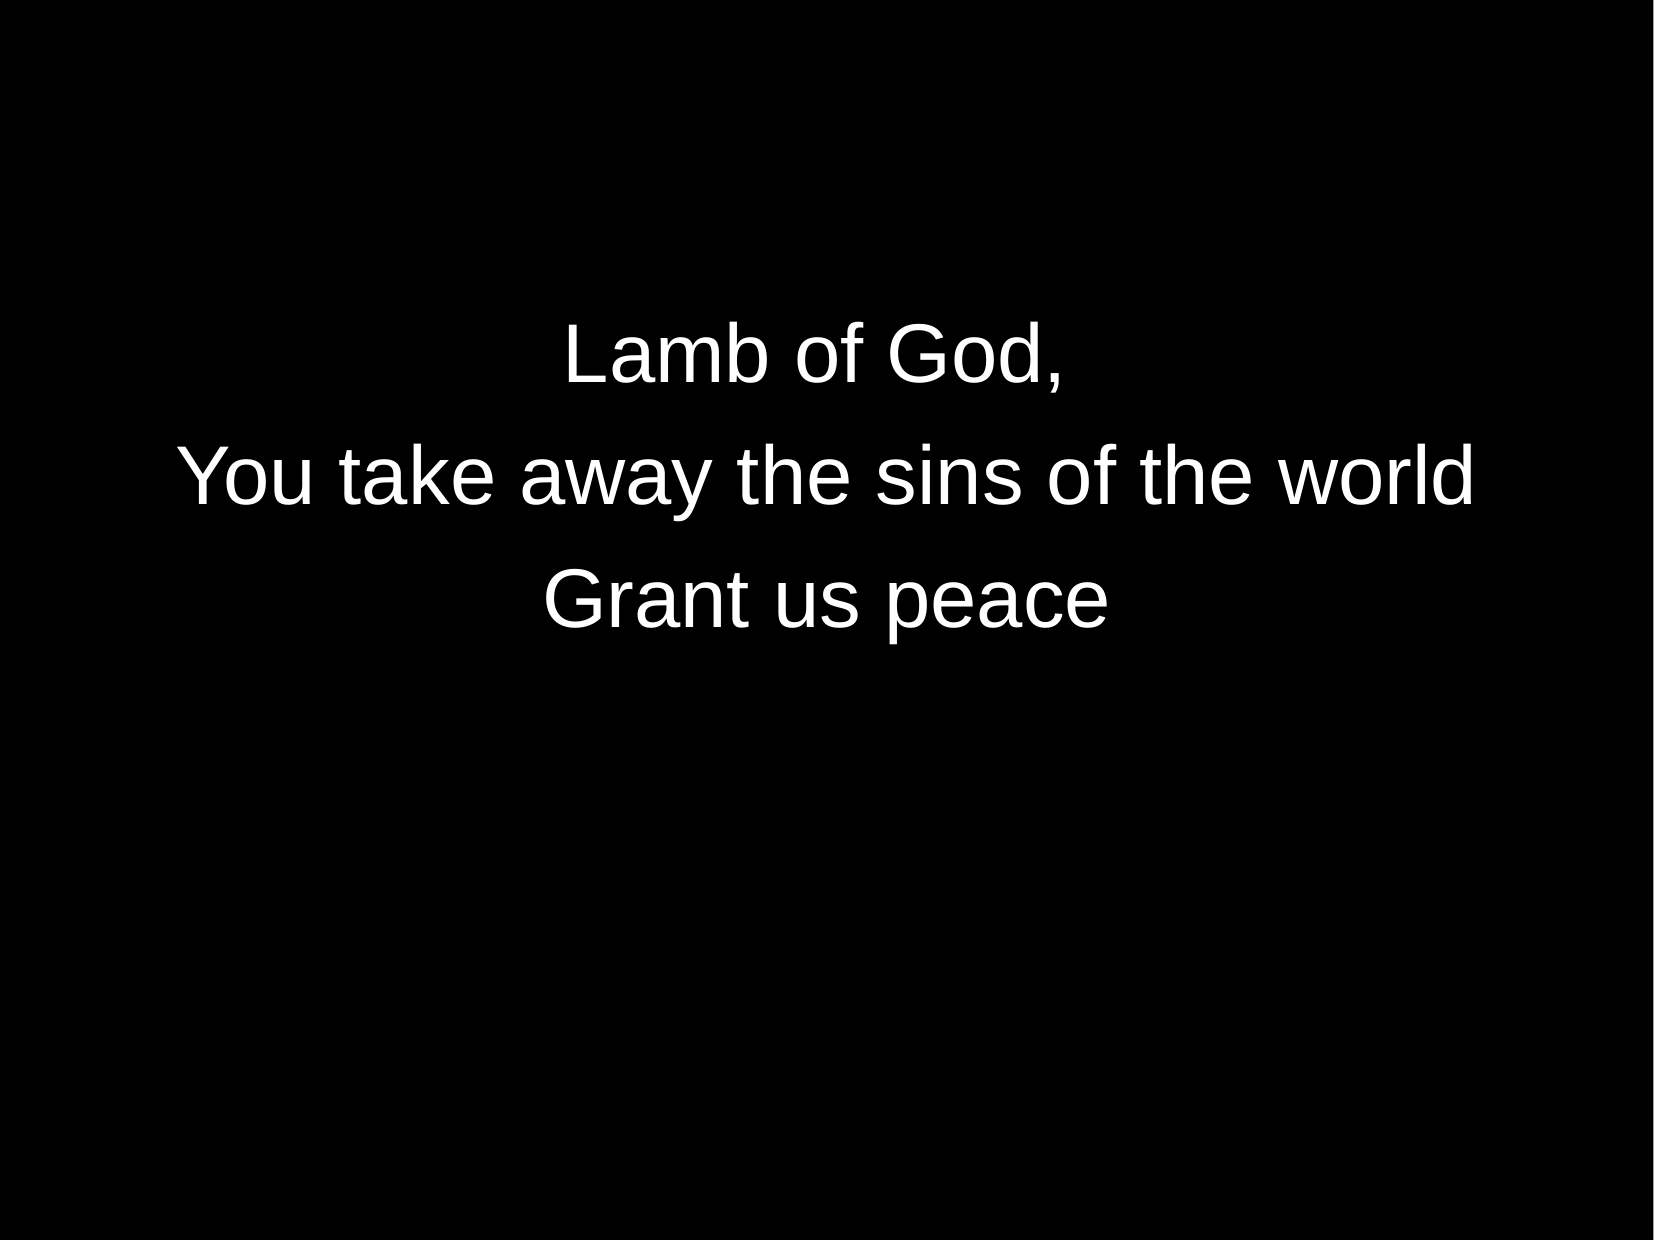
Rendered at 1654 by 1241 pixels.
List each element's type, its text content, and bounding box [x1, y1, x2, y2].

list Lamb of God, You take away the sins of the world Grant us peace [0, 307, 1654, 1241]
